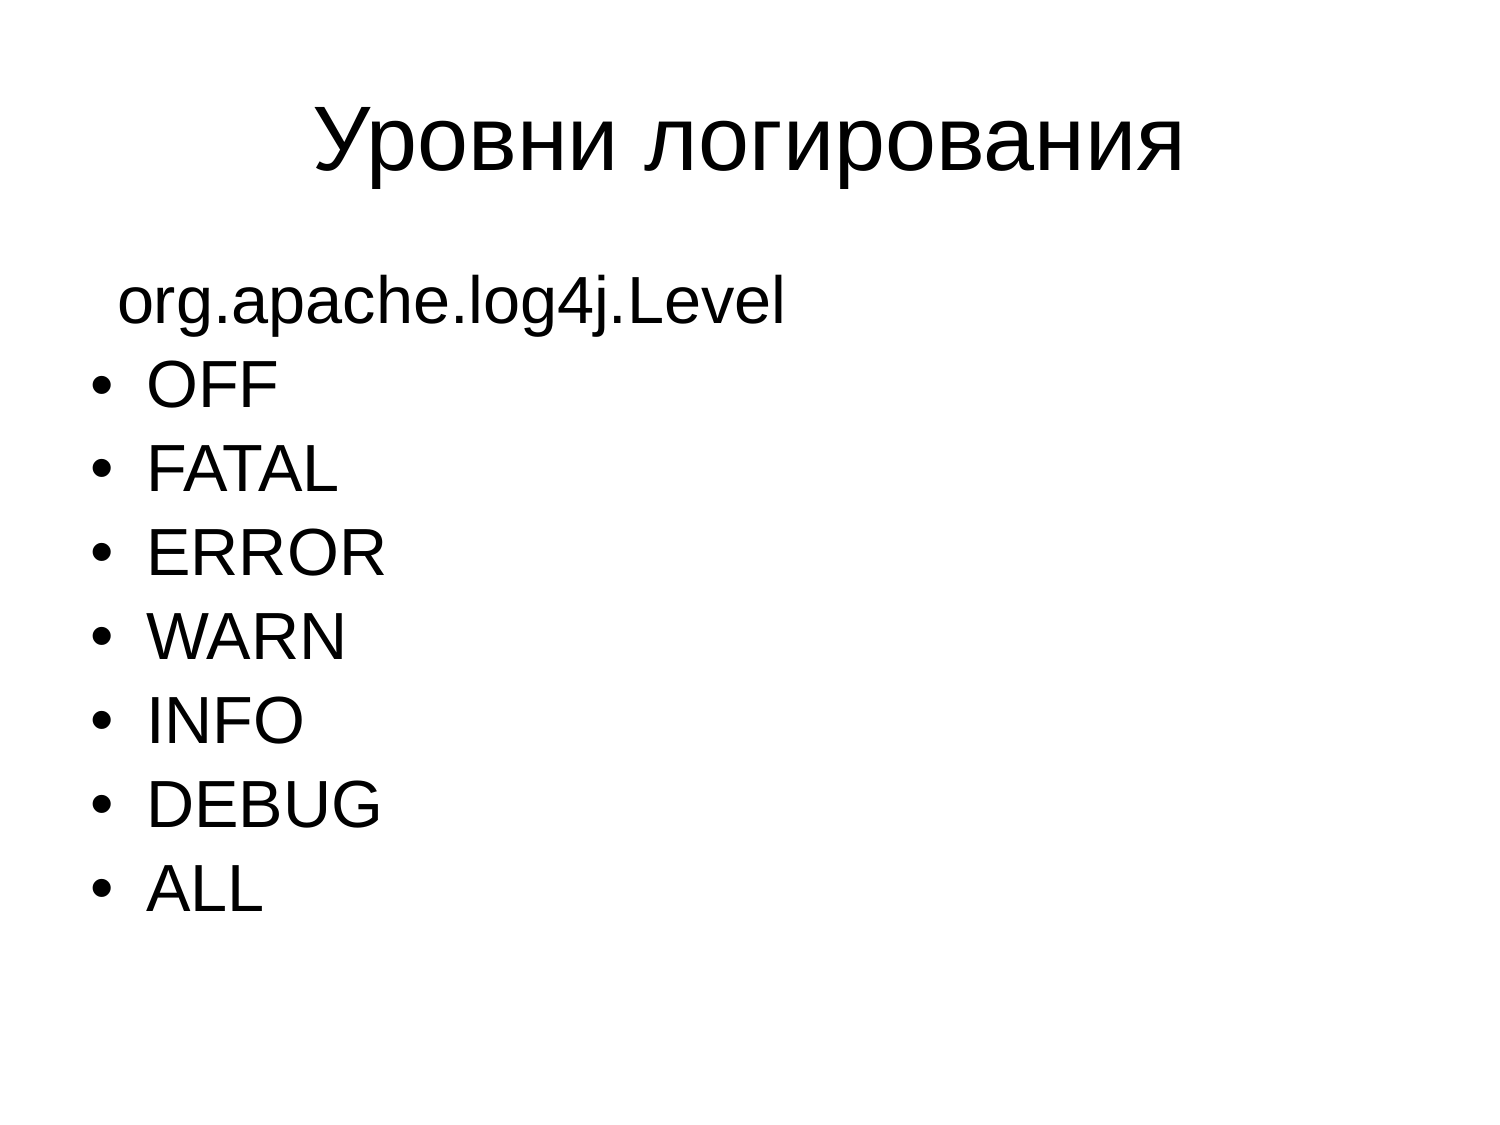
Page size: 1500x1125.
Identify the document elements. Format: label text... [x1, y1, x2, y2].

title Уровни логирования [75, 87, 1426, 191]
list org.apache.log4j.Level OFF FATAL ERROR WARN INFO DEBUG ALL [75, 262, 1426, 1005]
